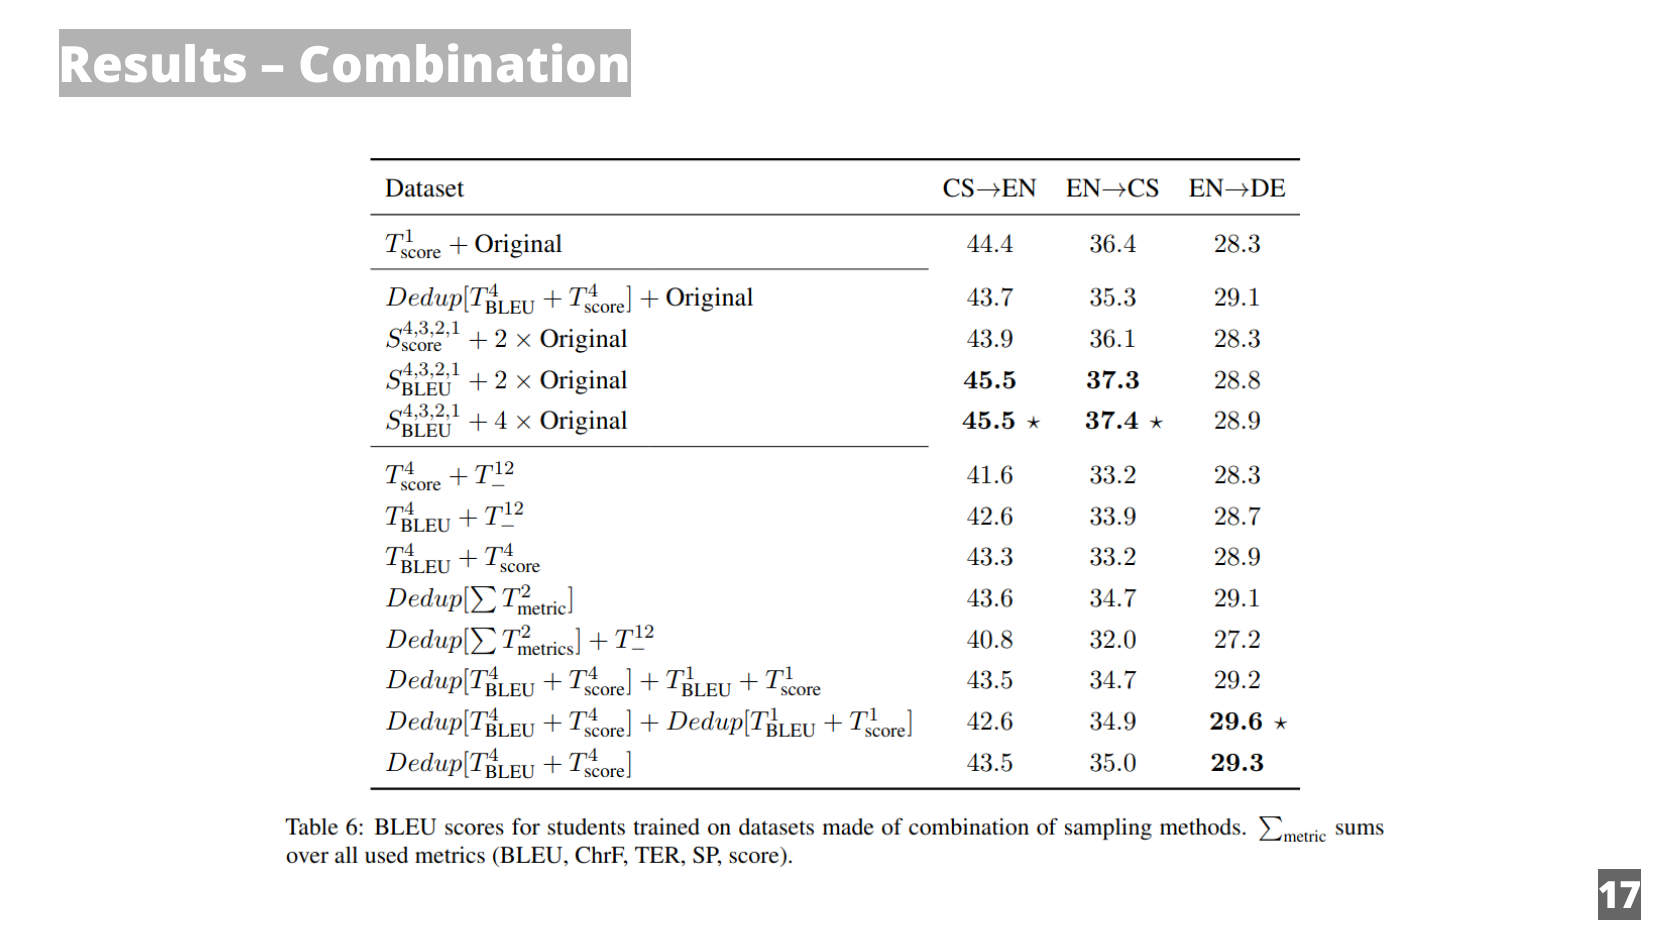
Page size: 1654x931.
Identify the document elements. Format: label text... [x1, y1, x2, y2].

title Results – Combination [59, 0, 1595, 98]
picture [276, 140, 1406, 878]
